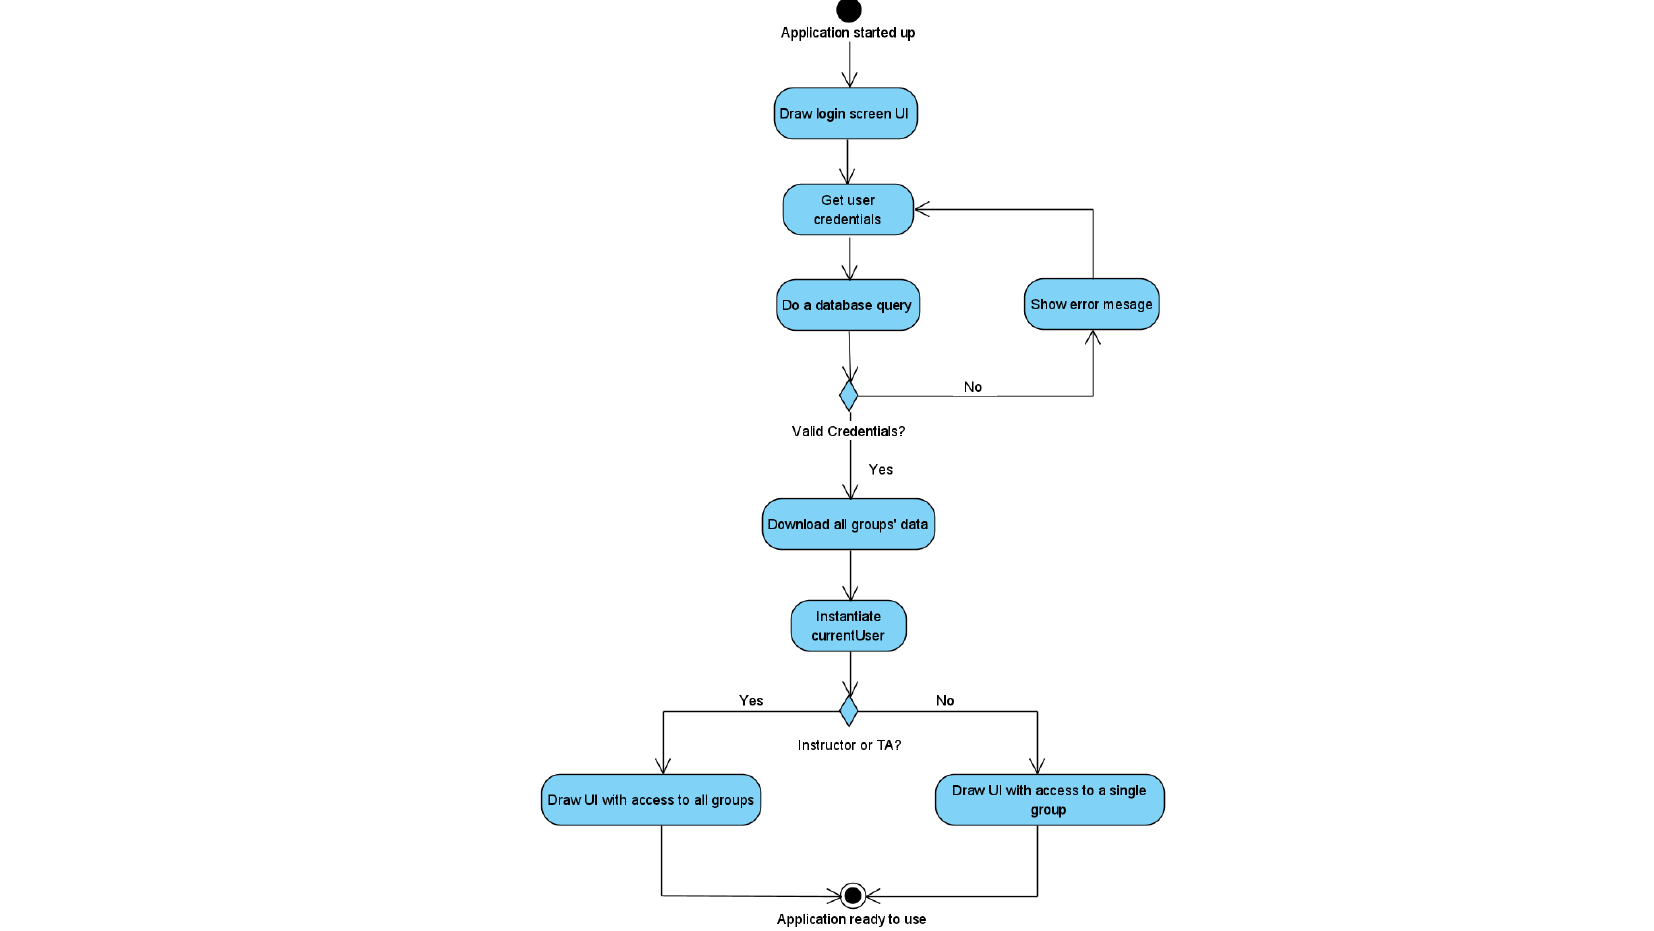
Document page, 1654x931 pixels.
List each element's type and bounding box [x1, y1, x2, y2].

picture [320, 0, 1333, 930]
